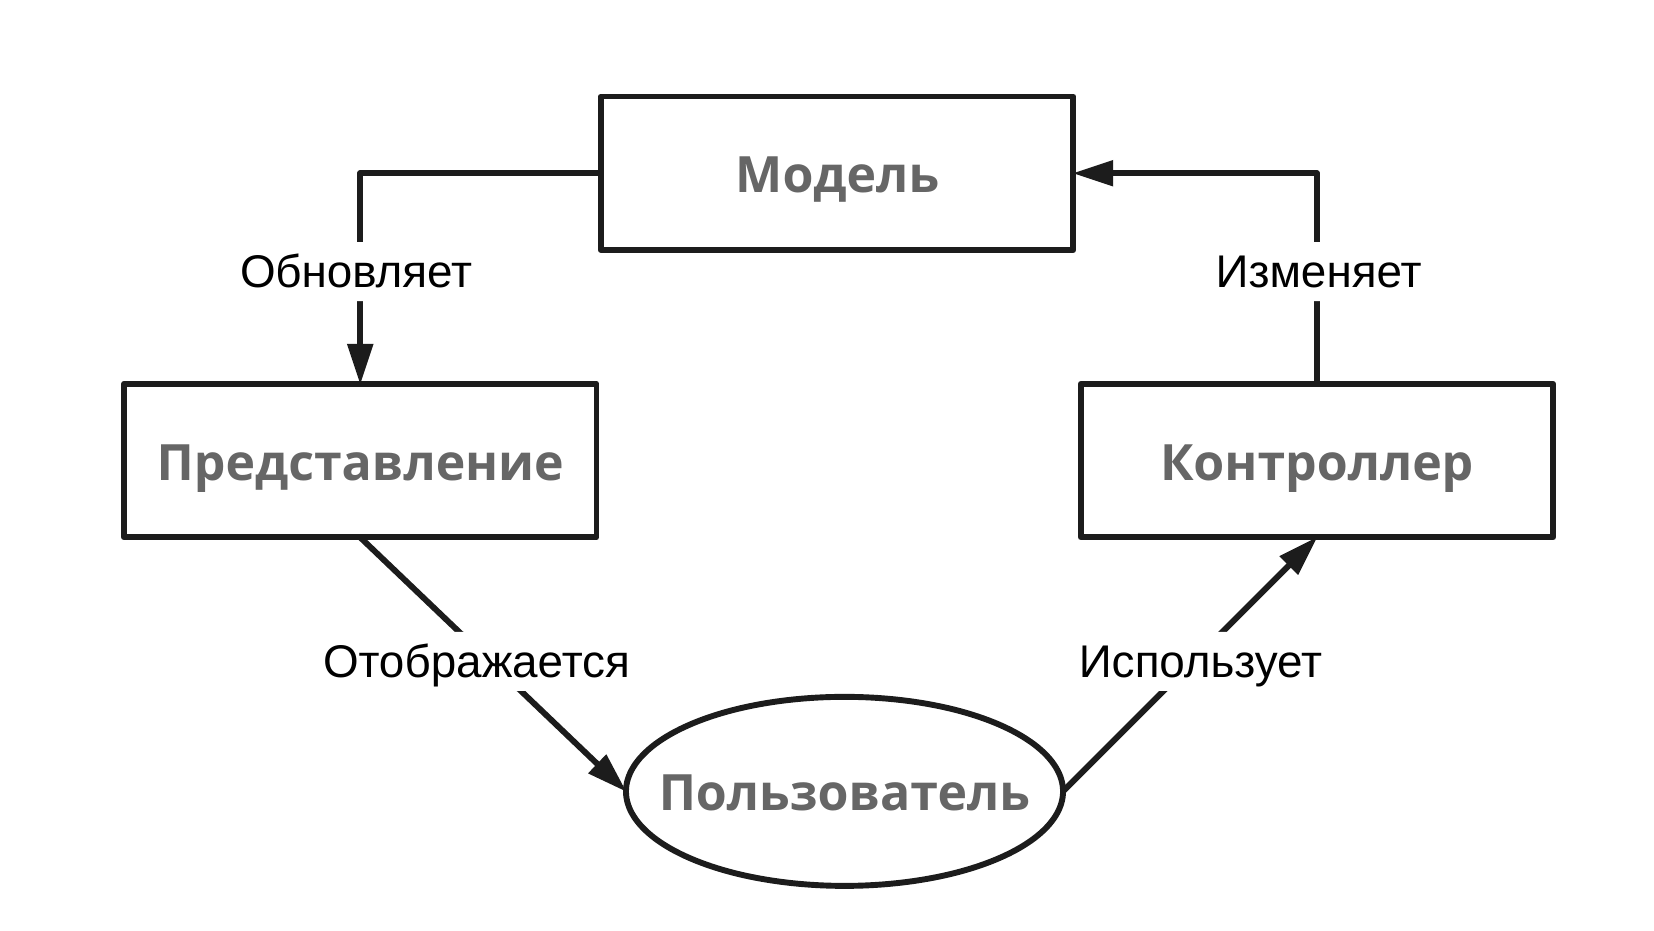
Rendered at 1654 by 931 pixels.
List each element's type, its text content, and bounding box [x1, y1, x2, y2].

text_box Обновляет [233, 242, 479, 302]
text_box Модель [600, 96, 1074, 251]
text_box Изменяет [1196, 242, 1441, 302]
text_box Представление [124, 383, 597, 538]
text_box Отображается [354, 631, 599, 691]
text_box Контроллер [1080, 383, 1554, 538]
text_box Использует [1078, 631, 1323, 691]
text_box Пользователь [626, 696, 1063, 886]
